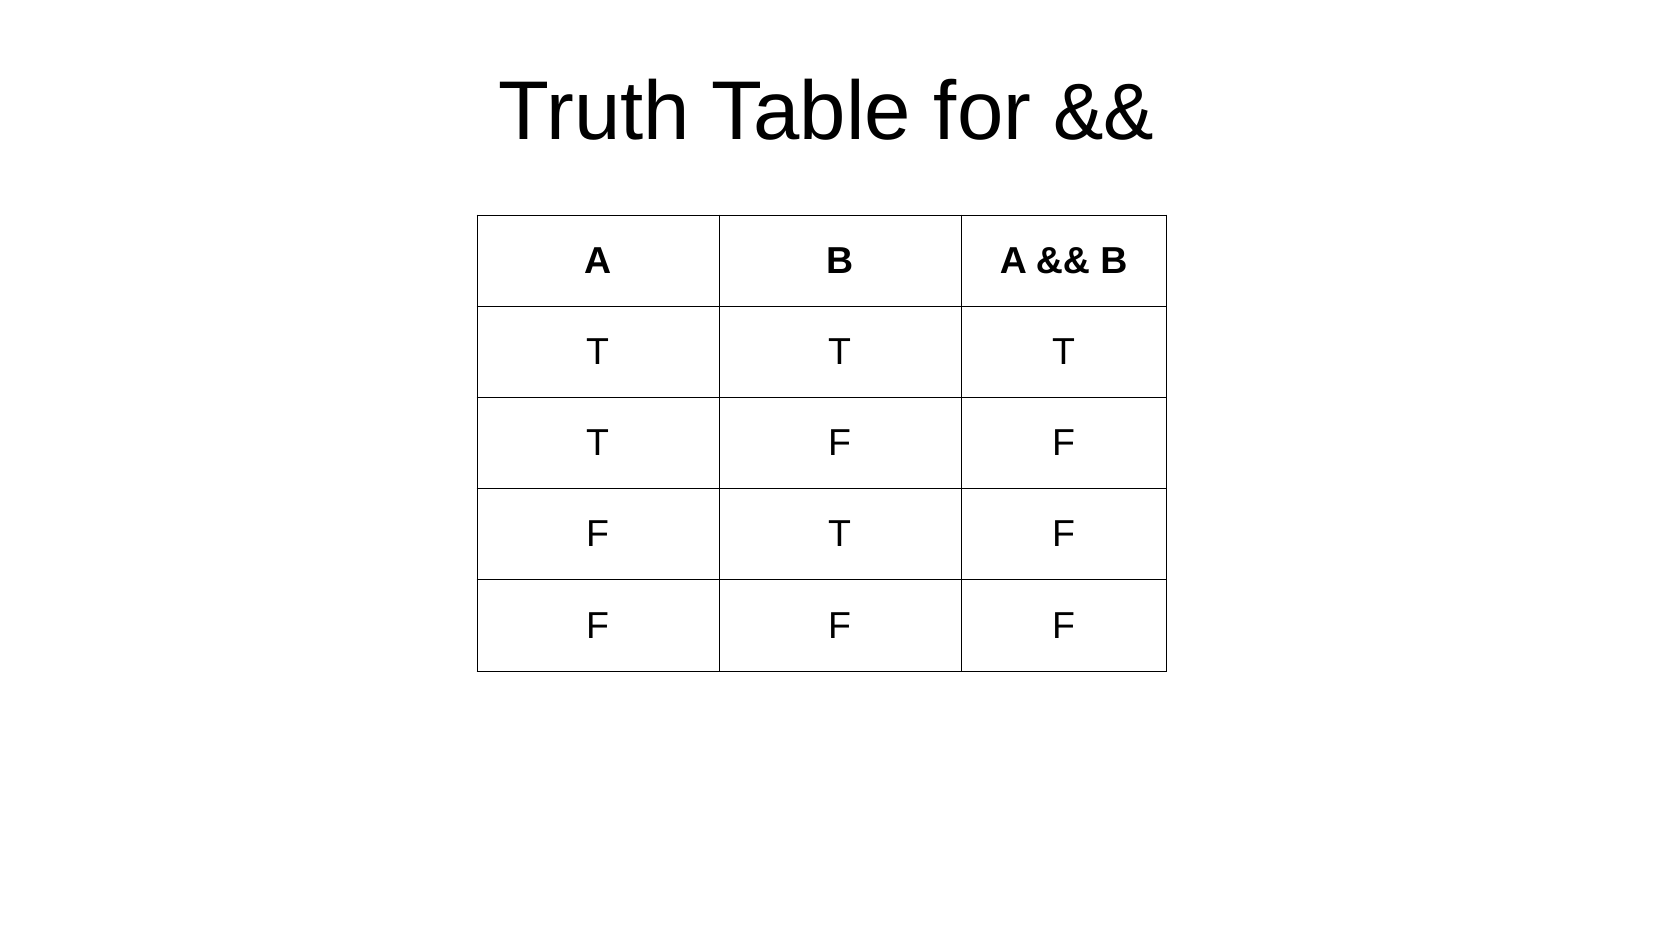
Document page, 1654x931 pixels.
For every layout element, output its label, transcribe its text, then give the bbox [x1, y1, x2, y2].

table_cell F [720, 398, 961, 488]
table_cell F [962, 580, 1166, 671]
table_header A && B [962, 216, 1166, 306]
table_cell T [720, 307, 961, 397]
table_cell T [478, 398, 719, 488]
table_cell T [720, 489, 961, 579]
table_cell F [962, 398, 1166, 488]
table_cell F [478, 489, 719, 579]
table_cell F [720, 580, 961, 671]
table_header B [720, 216, 961, 306]
table_cell T [478, 307, 719, 397]
table_cell T [962, 307, 1166, 397]
table_cell F [962, 489, 1166, 579]
table_cell F [478, 580, 719, 671]
title Truth Table for && [82, 37, 1571, 193]
table_header A [478, 216, 719, 306]
